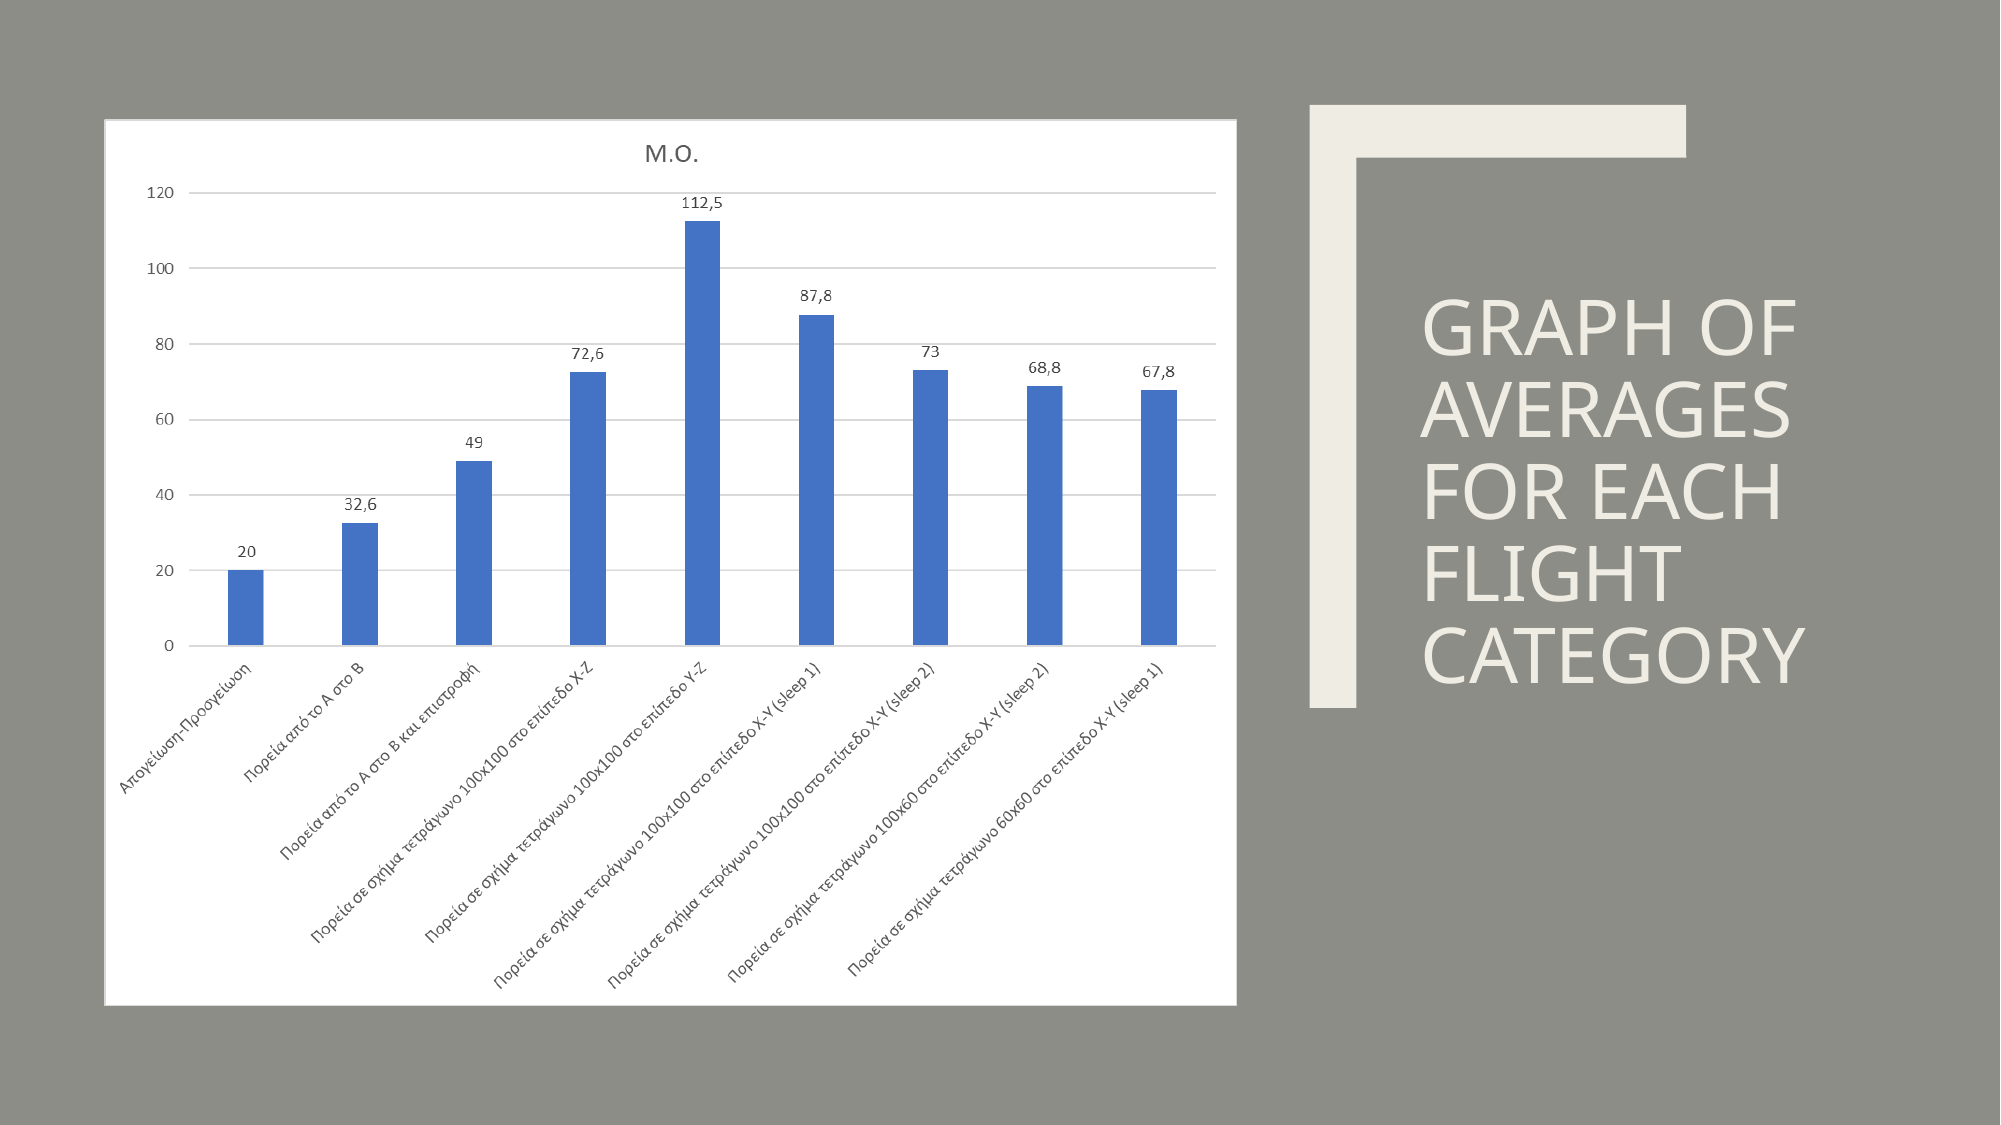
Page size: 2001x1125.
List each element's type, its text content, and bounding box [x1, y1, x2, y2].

picture [104, 119, 1237, 1006]
title Graph of averages for each flight category [1405, 215, 1927, 708]
text_box [0, 0, 2000, 1125]
